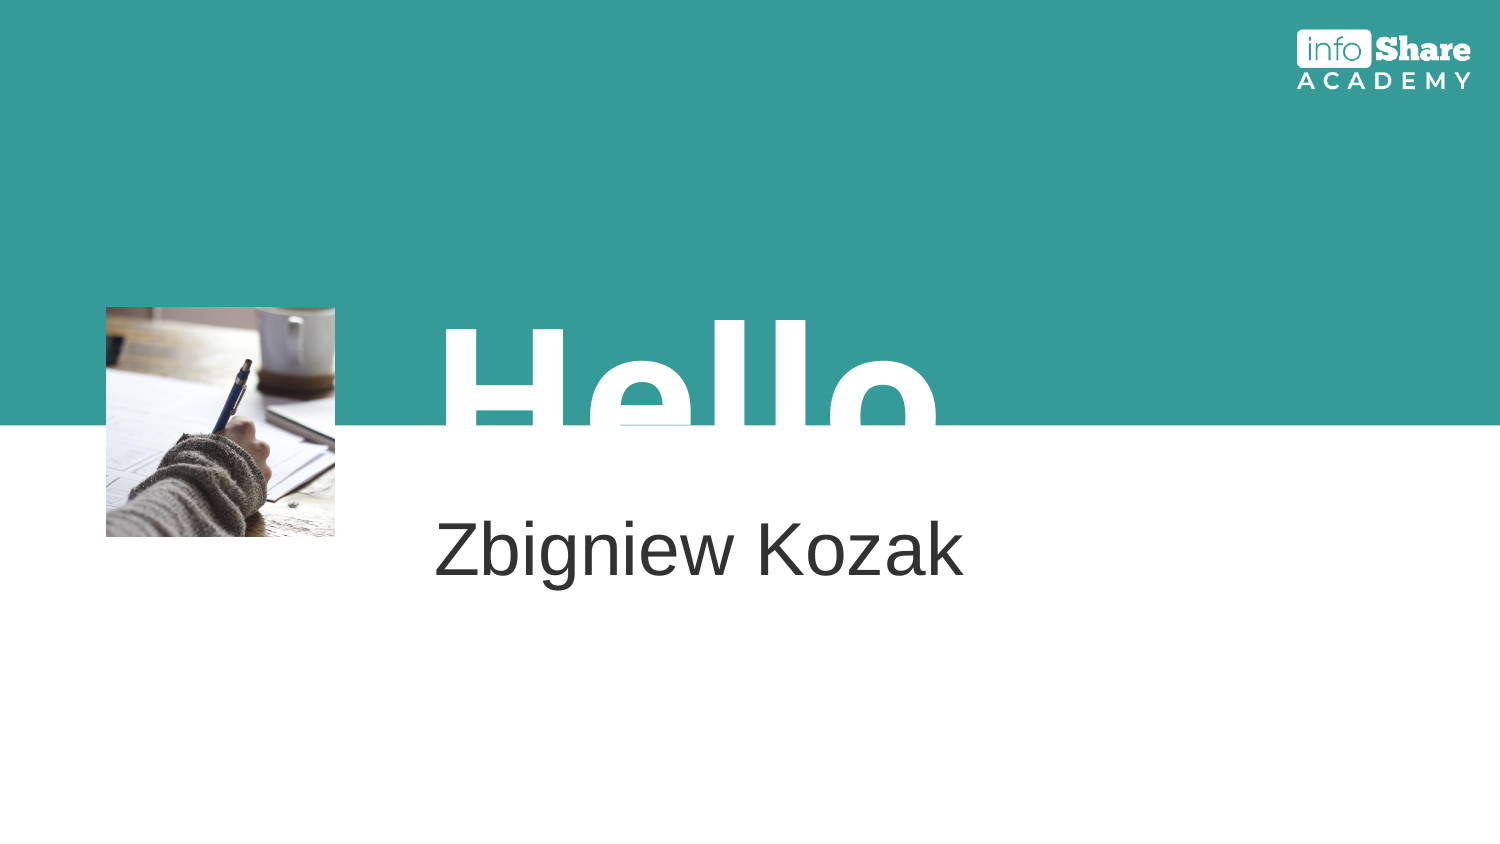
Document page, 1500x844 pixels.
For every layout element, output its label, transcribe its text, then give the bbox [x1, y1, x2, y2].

subtitle Zbigniew Kozak [419, 472, 1495, 844]
picture [106, 307, 335, 537]
title Hello [413, 224, 1015, 529]
picture [1267, 0, 1500, 119]
